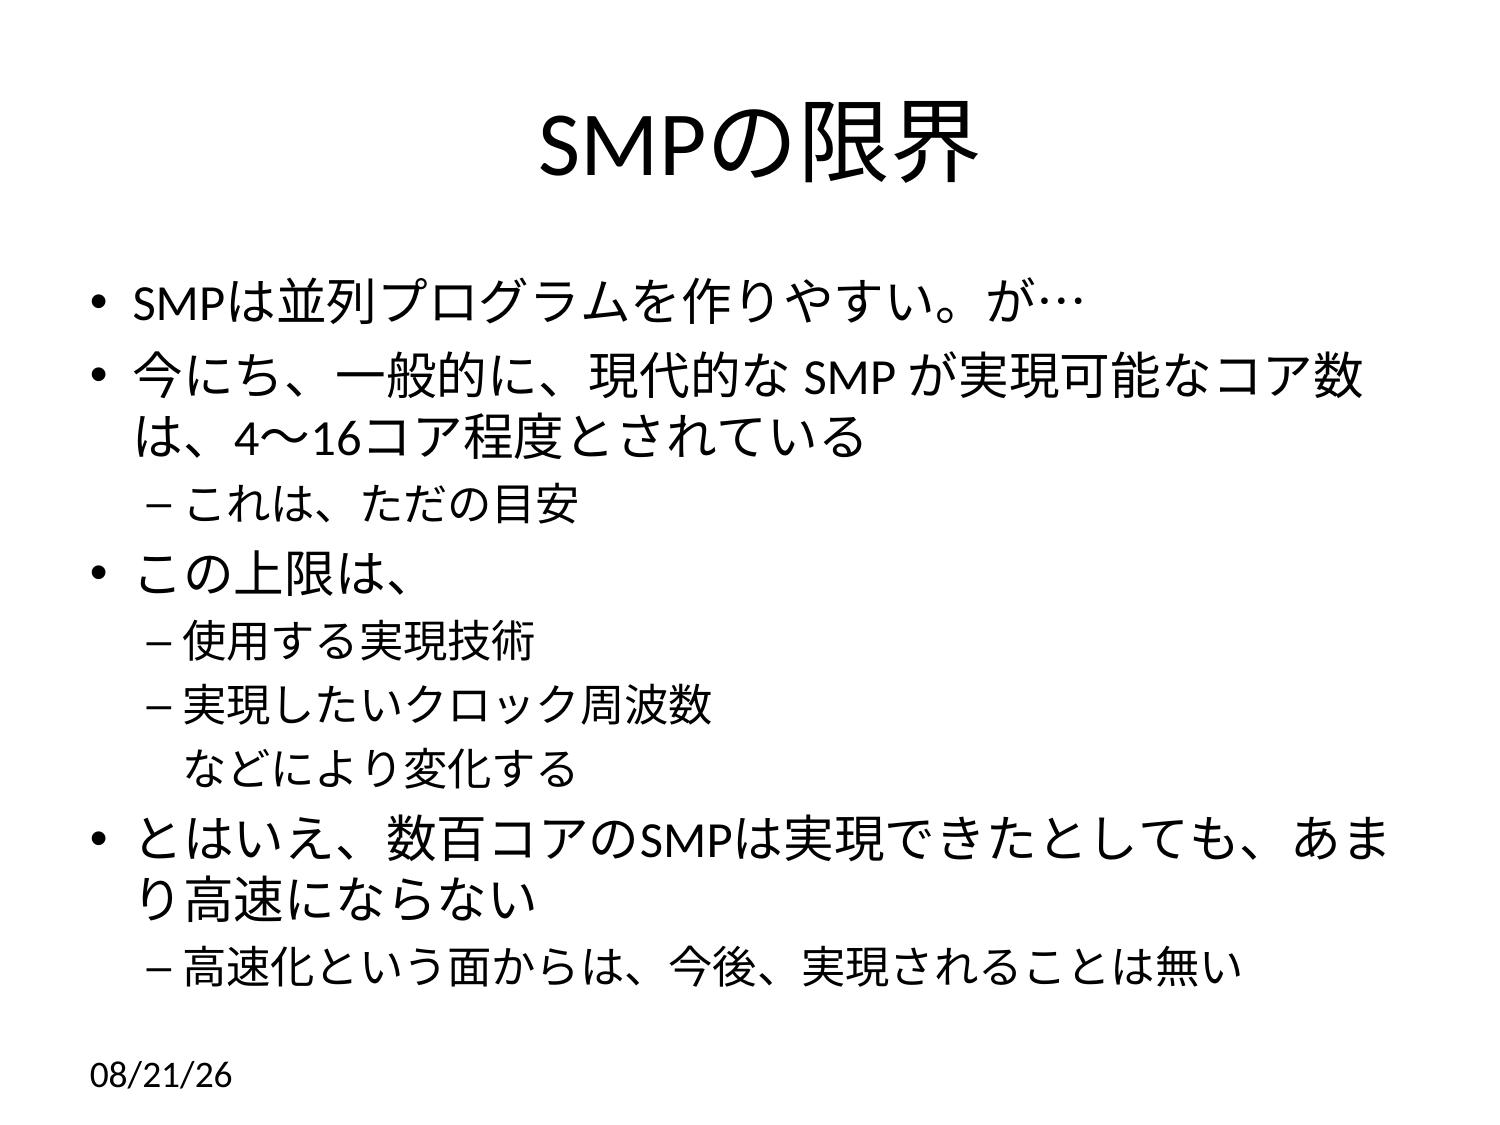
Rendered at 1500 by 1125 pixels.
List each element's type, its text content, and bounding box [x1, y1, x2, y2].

title SMPの限界 [75, 21, 1426, 257]
list SMPは並列プログラムを作りやすい。が… 今にち、一般的に、現代的な SMP が実現可能なコア数は、4～16コア程度とされている これは、ただの目安 この上限は、 使用する実現技術 実現したいクロック周波数 などにより変化する とはいえ、数百コアのSMPは実現できたとしても、あまり高速にならない 高速化という面からは、今後、実現されることは無い [75, 262, 1426, 1006]
